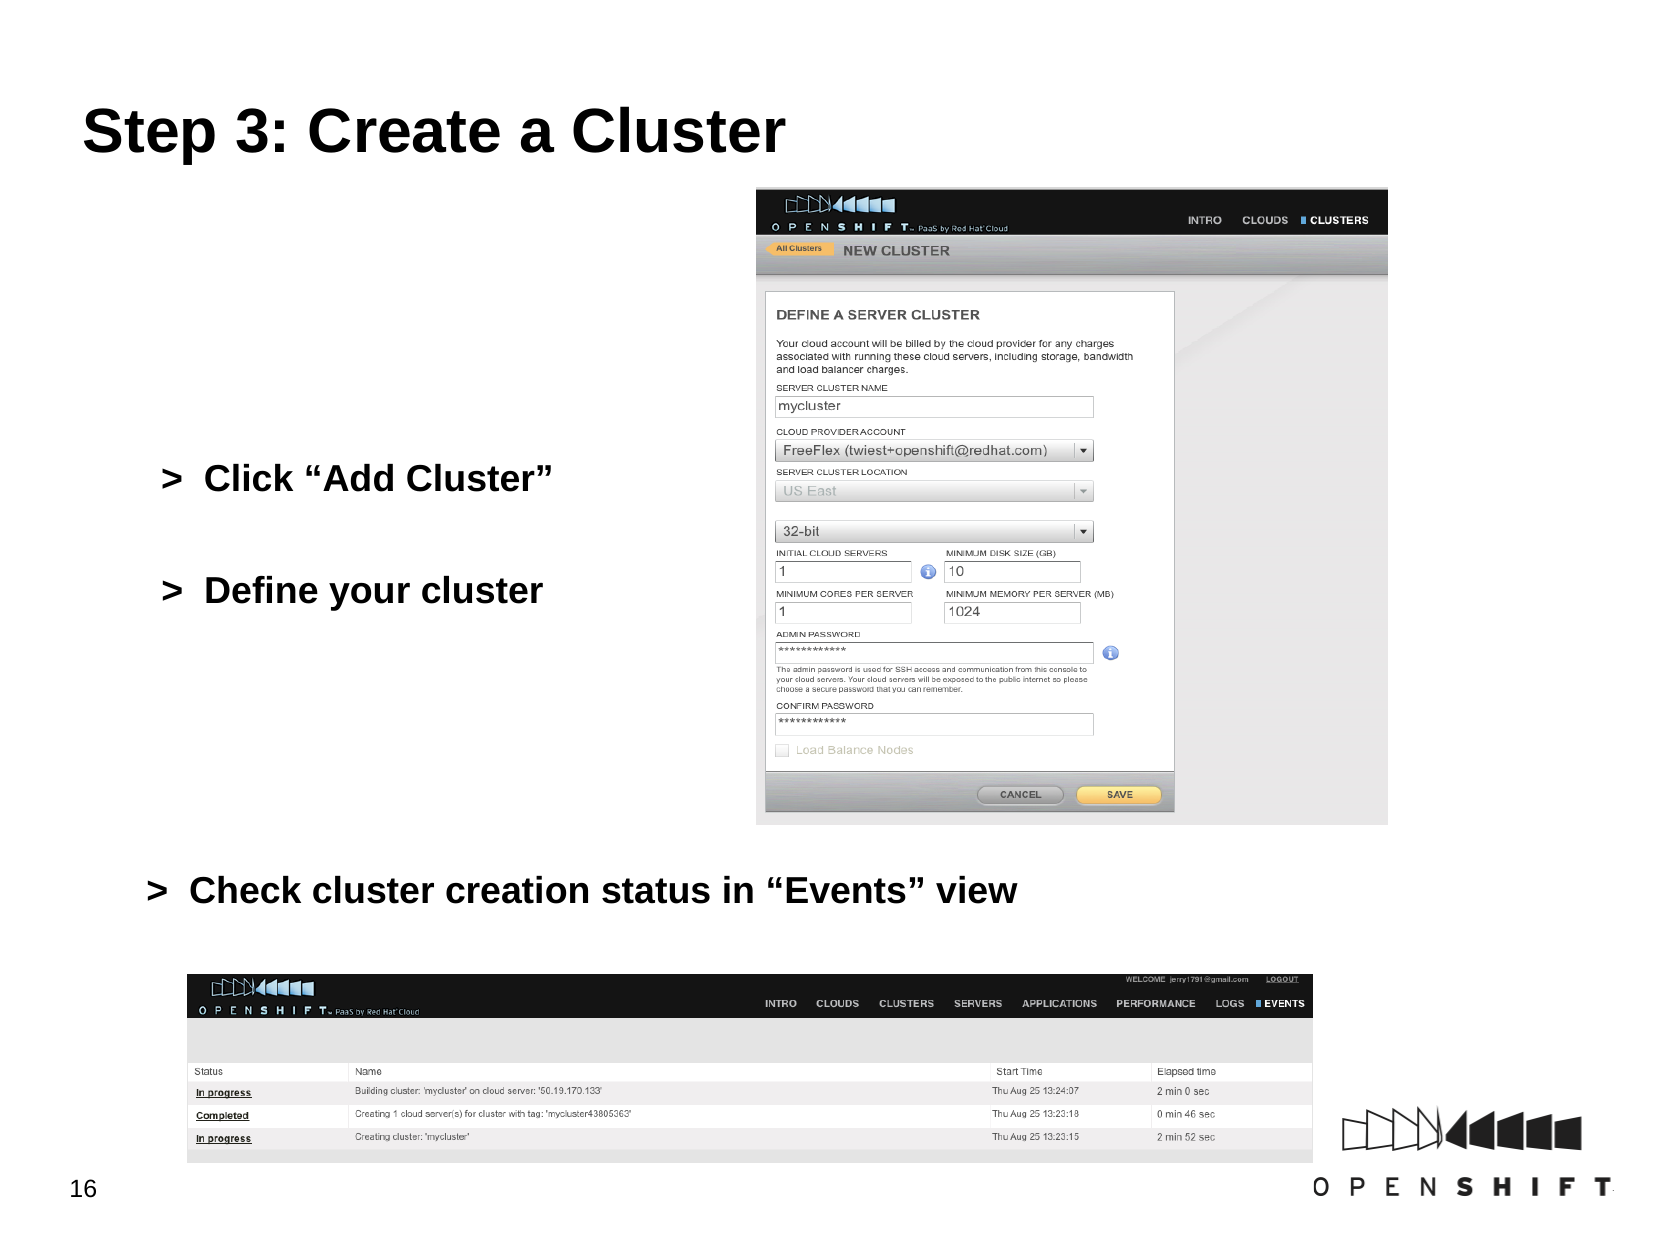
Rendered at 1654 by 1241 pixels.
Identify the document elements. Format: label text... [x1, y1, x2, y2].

text_box > Click “Add Cluster” [146, 450, 568, 507]
picture [756, 187, 1388, 826]
text_box > Check cluster creation status in “Events” view [131, 862, 1034, 920]
title Step 3: Create a Cluster [82, 37, 1571, 226]
text_box > Define your cluster [146, 562, 559, 620]
picture [187, 974, 1614, 1200]
